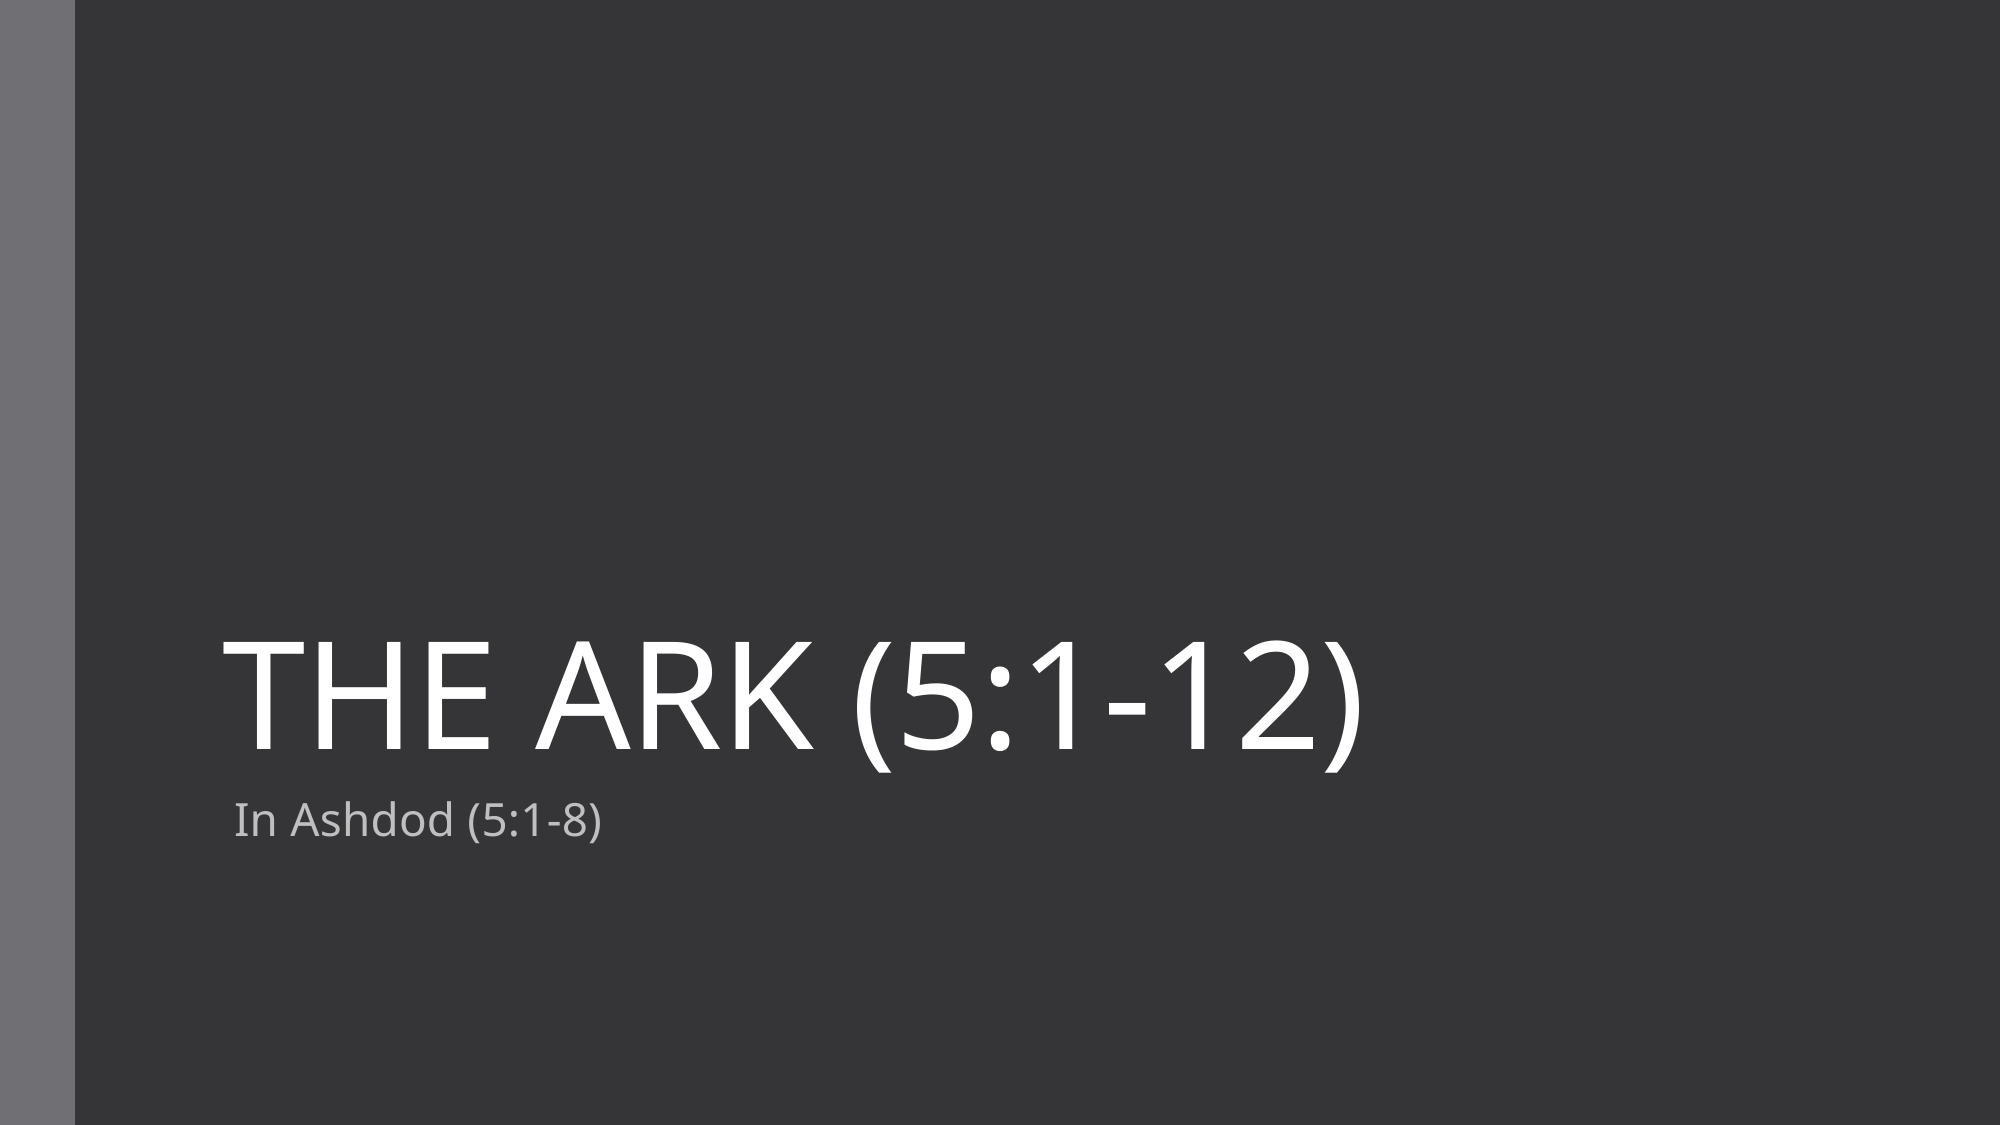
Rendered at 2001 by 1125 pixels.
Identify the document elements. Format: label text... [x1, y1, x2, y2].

subtitle In Ashdod (5:1-8) [206, 787, 1752, 1066]
title THE ARK (5:1-12) [206, 124, 1752, 787]
